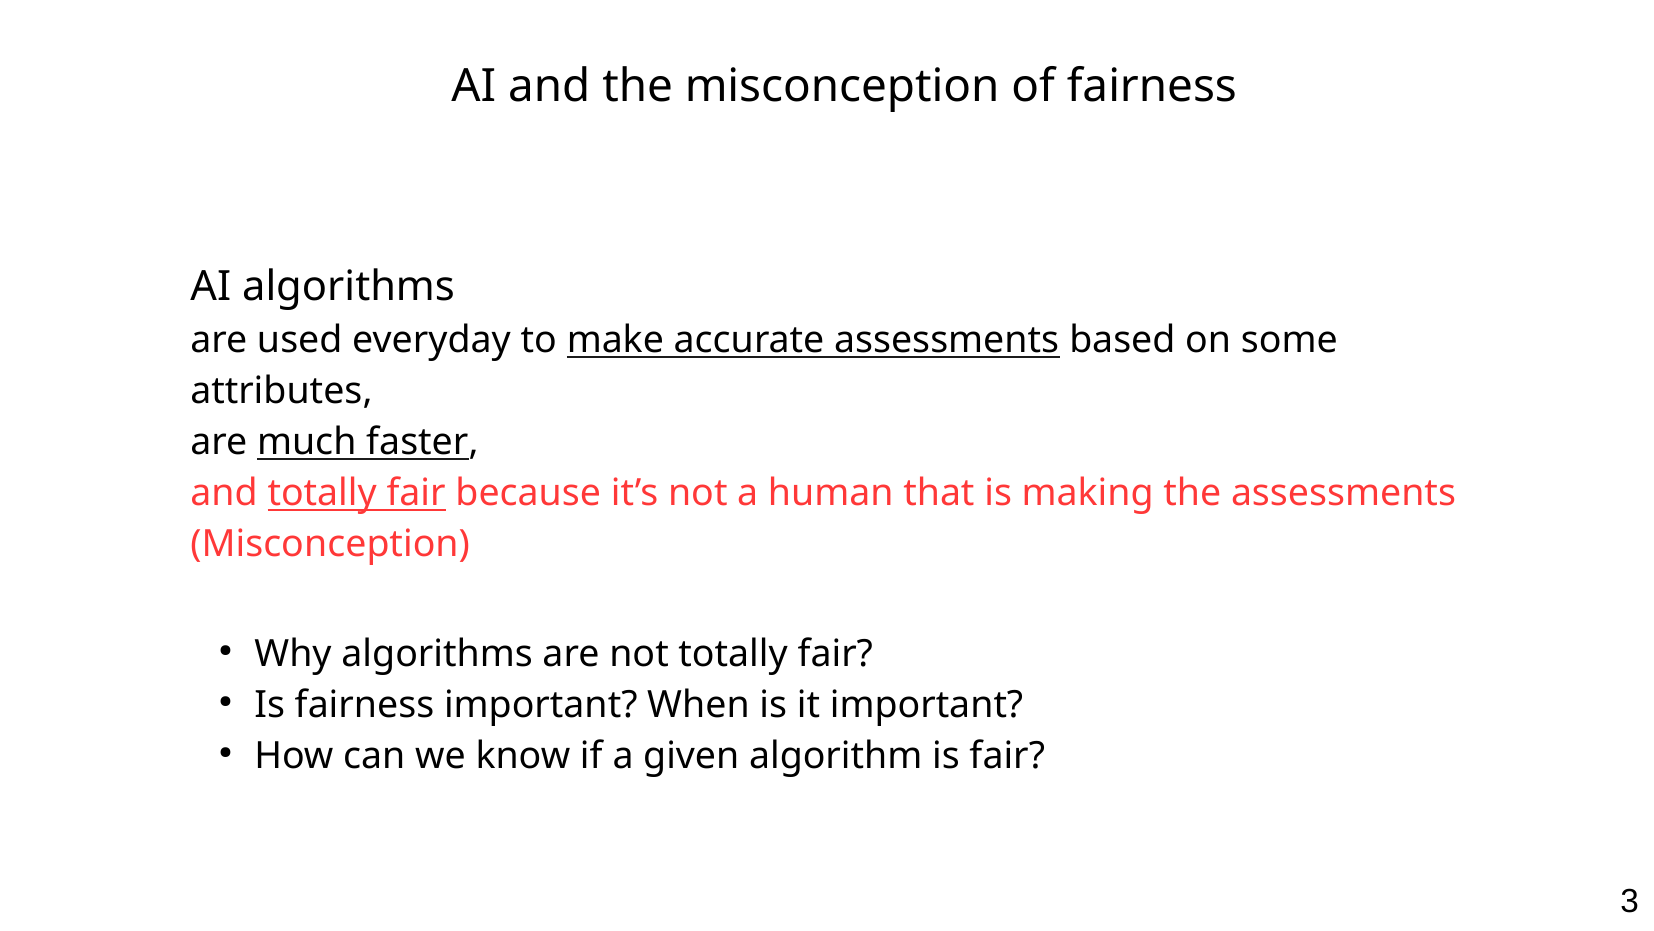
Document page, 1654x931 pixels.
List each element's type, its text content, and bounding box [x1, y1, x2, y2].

text_box AI and the misconception of fairness [376, 45, 1277, 123]
text_box AI algorithms are used everyday to make accurate assessments based on some attributes, are much faster, and totally fair because it’s not a human that is making the assessments (Misconception) [175, 248, 1478, 526]
text_box Why algorithms are not totally fair? Is fairness important? When is it important? How can we know if a given algorithm is fair? [204, 567, 1450, 788]
text_box <number> [1024, 874, 1654, 931]
